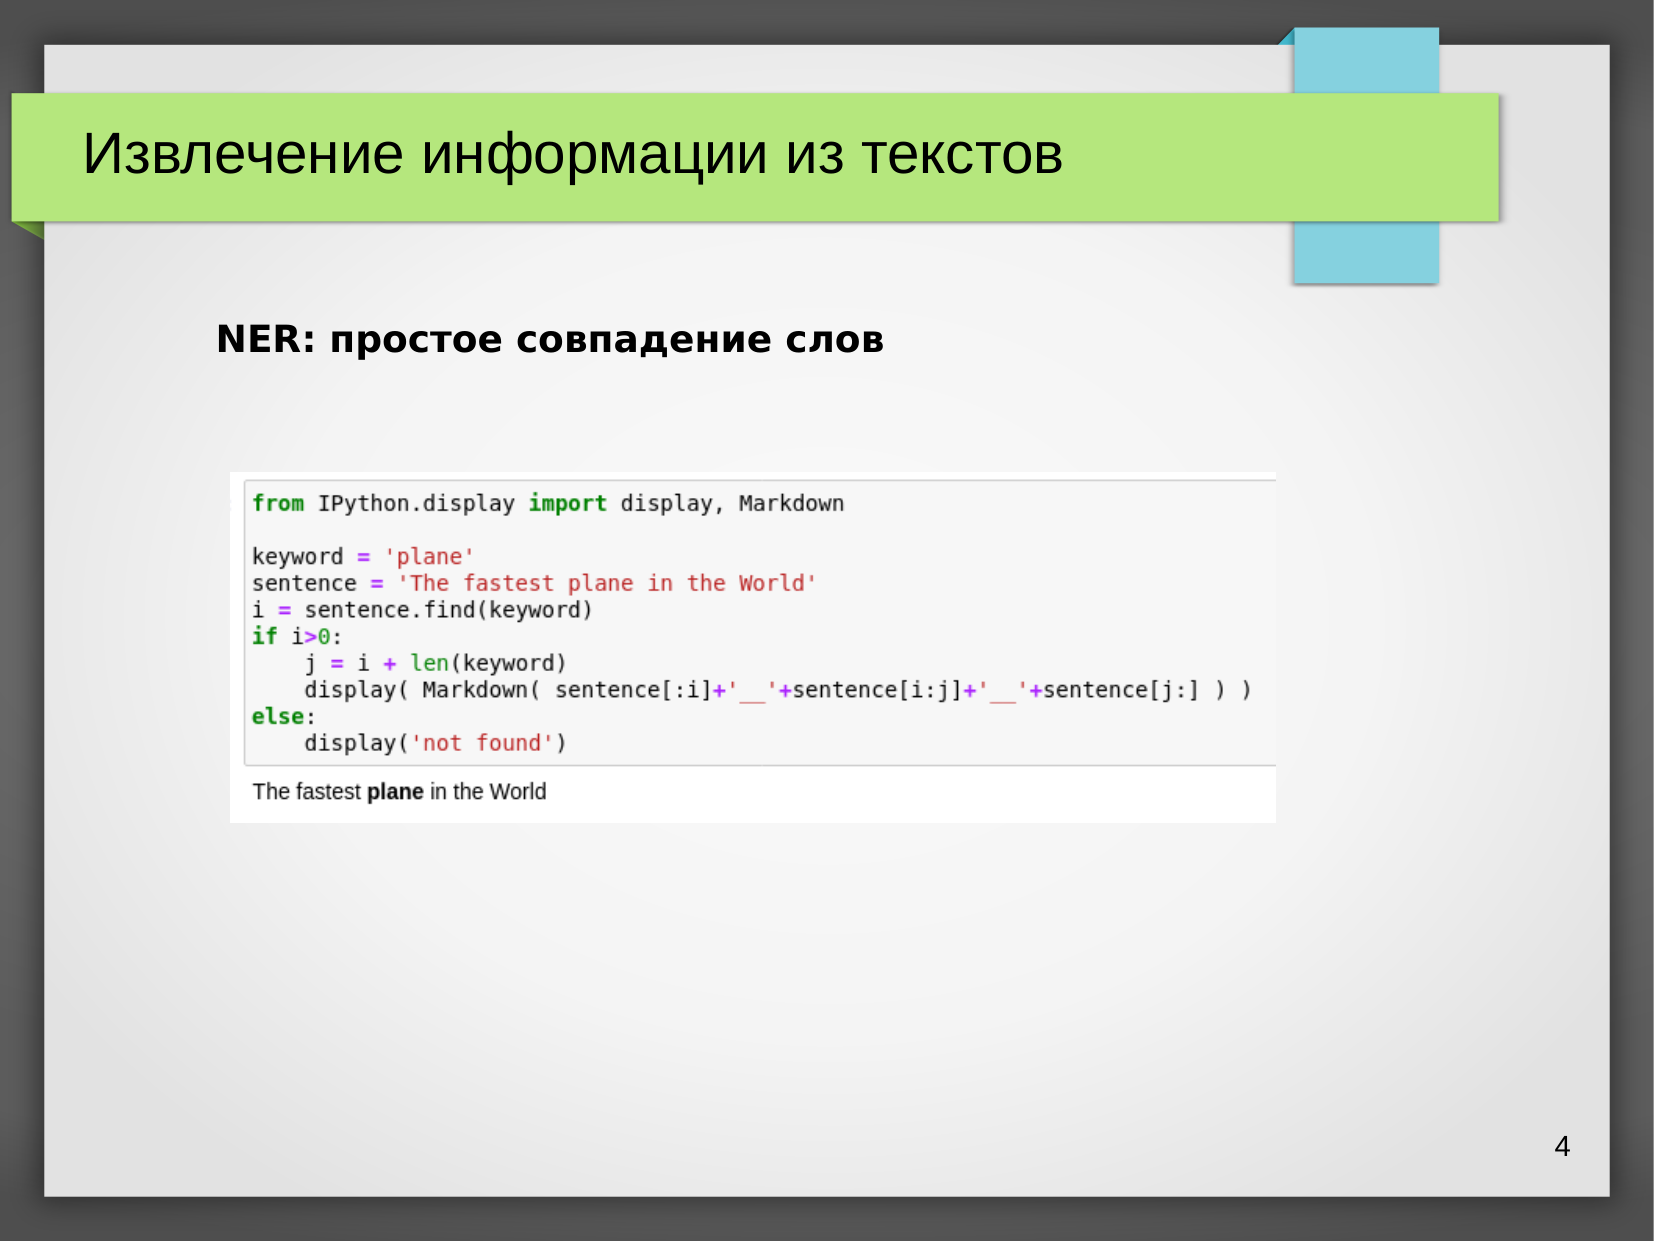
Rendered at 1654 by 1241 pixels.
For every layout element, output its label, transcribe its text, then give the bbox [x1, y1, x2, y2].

title Извлечение информации из текстов [82, 121, 1170, 187]
text_box NER: простое совпадение слов [200, 310, 1288, 390]
picture [0, 0, 1654, 1241]
